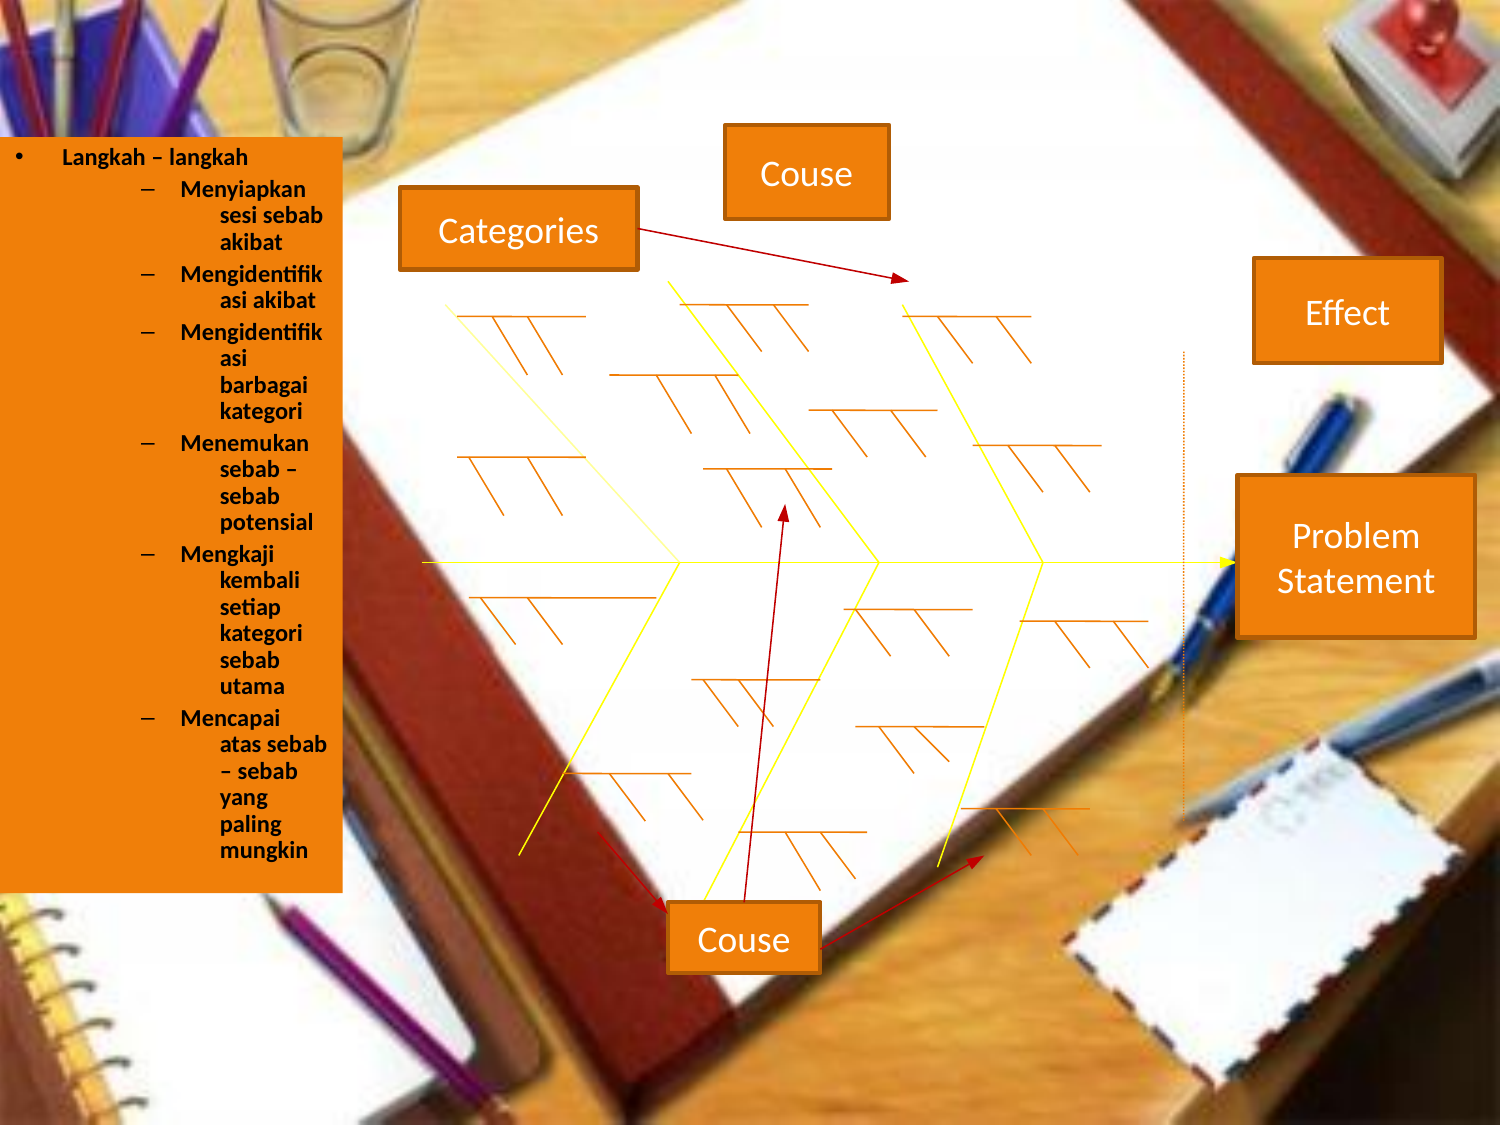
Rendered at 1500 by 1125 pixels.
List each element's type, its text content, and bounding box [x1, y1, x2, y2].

text_box Couse [668, 902, 820, 973]
text_box Problem Statement [1238, 475, 1475, 638]
list Langkah – langkah Menyiapkan sesi sebab akibat Mengidentifikasi akibat Mengidentifikasi barbagai kategori Menemukan sebab – sebab potensial Mengkaji kembali setiap kategori sebab utama Mencapai atas sebab – sebab yang paling mungkin [0, 137, 343, 894]
text_box Categories [400, 187, 638, 270]
text_box Effect [1254, 258, 1441, 363]
text_box Couse [725, 125, 889, 219]
